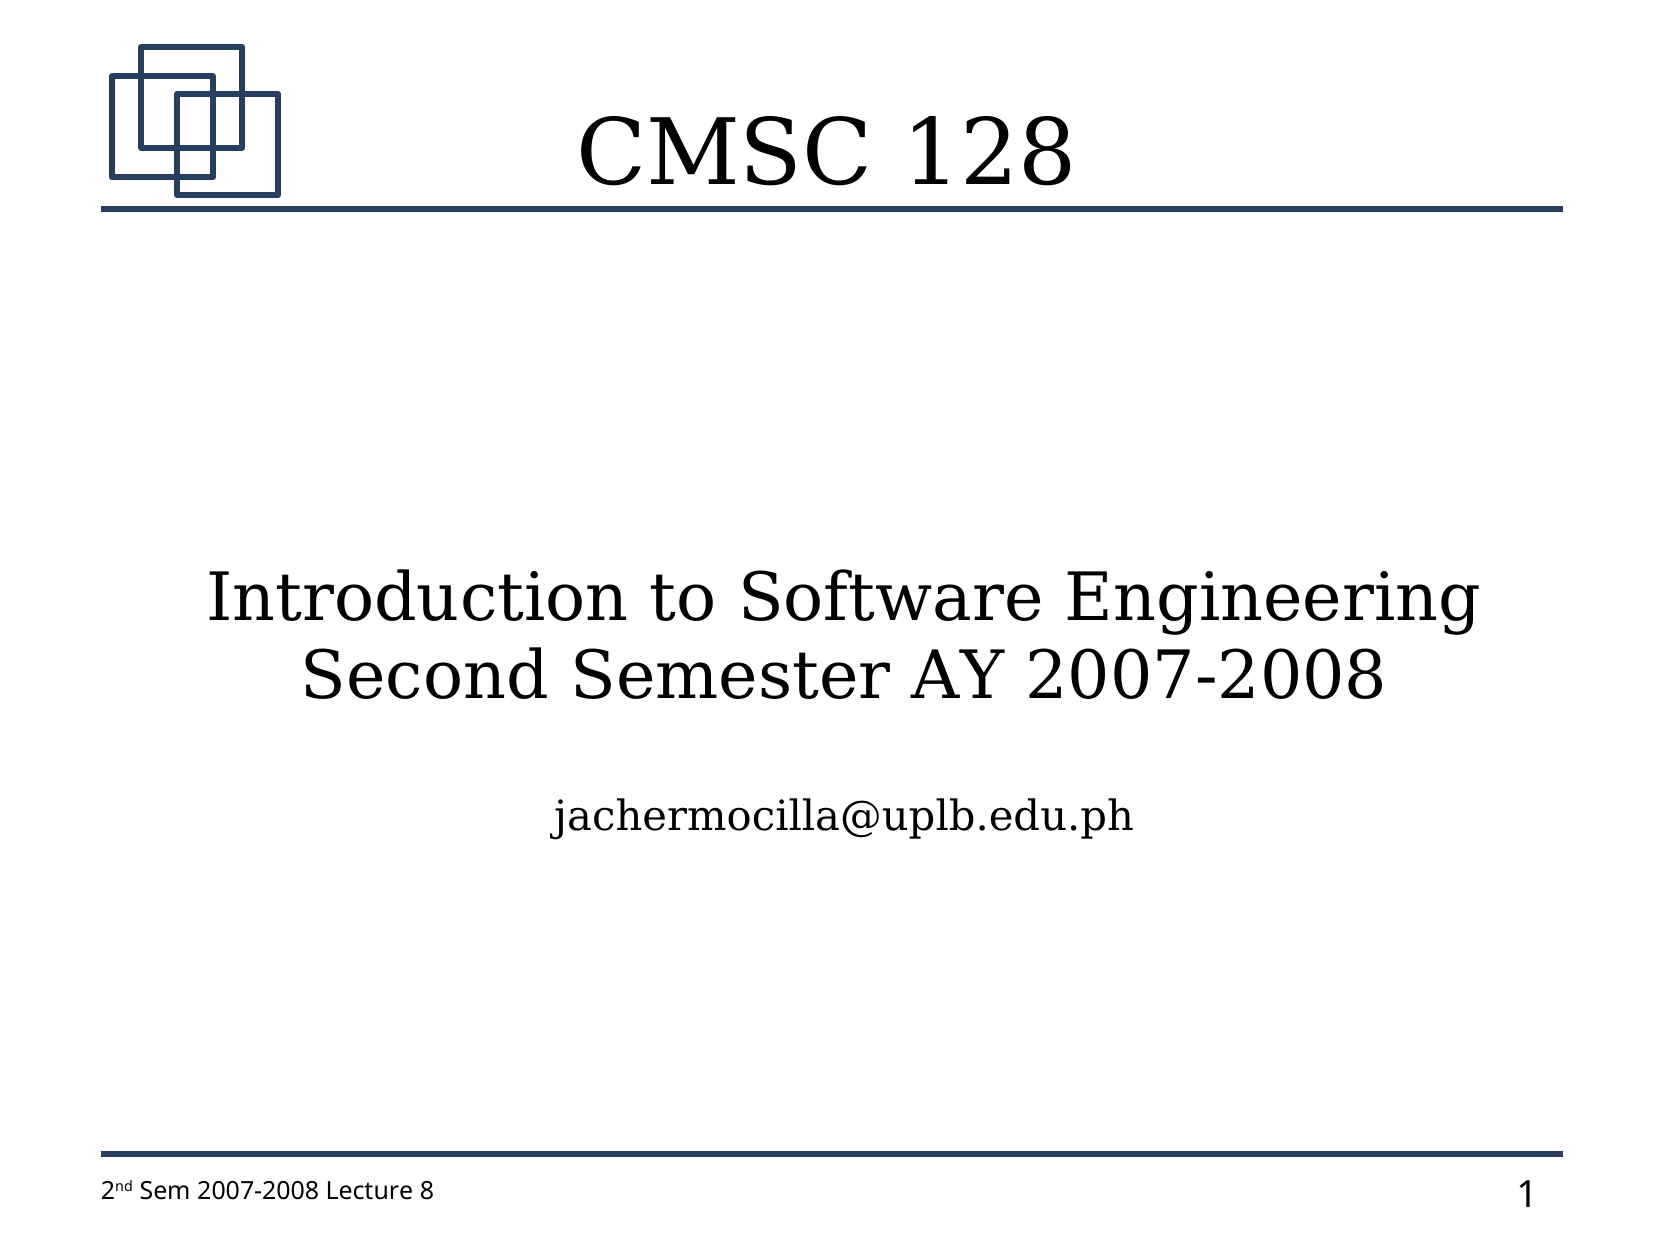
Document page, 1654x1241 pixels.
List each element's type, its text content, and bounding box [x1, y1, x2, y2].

title CMSC 128 [82, 49, 1571, 257]
subtitle Introduction to Software Engineering Second Semester AY 2007-2008 jachermocilla@uplb.edu.ph [82, 290, 1571, 1109]
